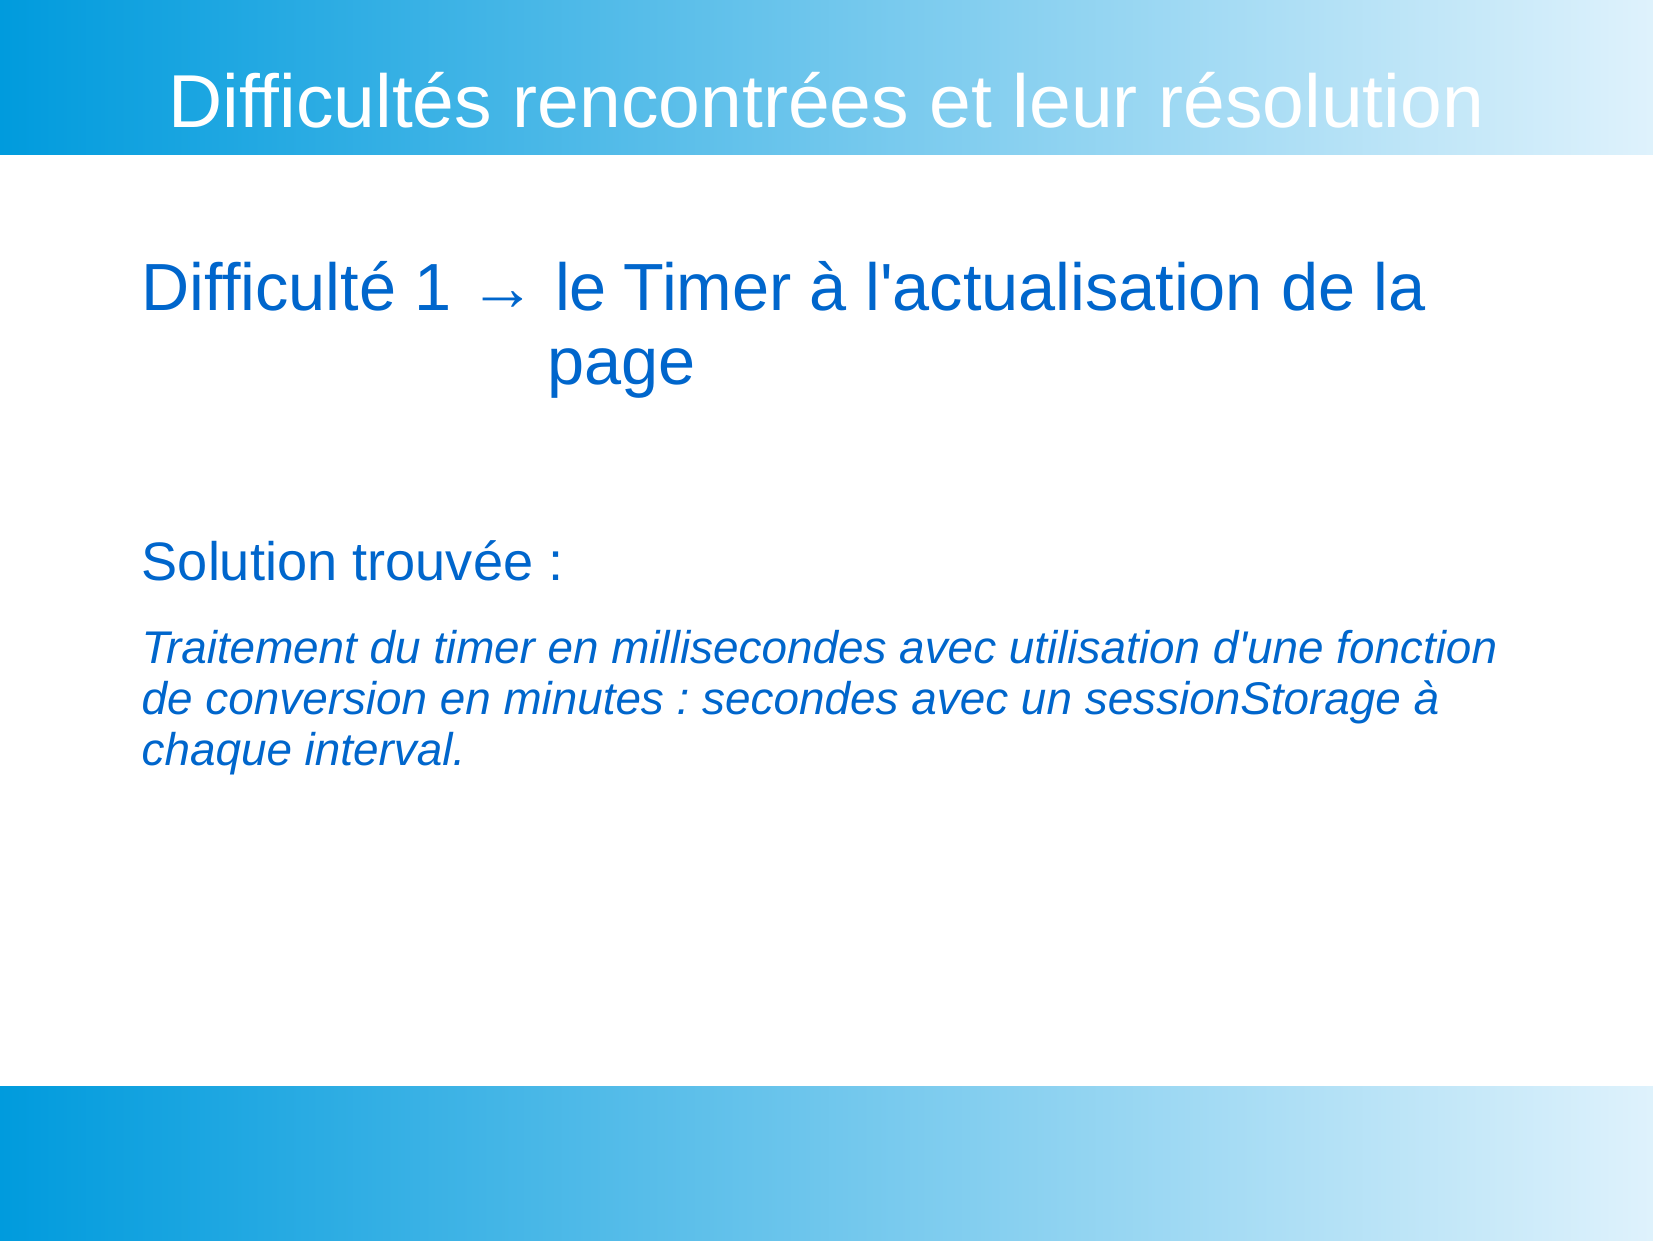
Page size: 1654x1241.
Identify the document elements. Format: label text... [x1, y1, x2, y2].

list Solution trouvée : Traitement du timer en millisecondes avec utilisation d'une fonction de conversion en minutes : secondes avec un sessionStorage à chaque interval. [70, 531, 1500, 1075]
list Difficulté 1 → le Timer à l'actualisation de la page [70, 188, 1560, 461]
title Difficultés rencontrées et leur résolution [82, 49, 1571, 155]
